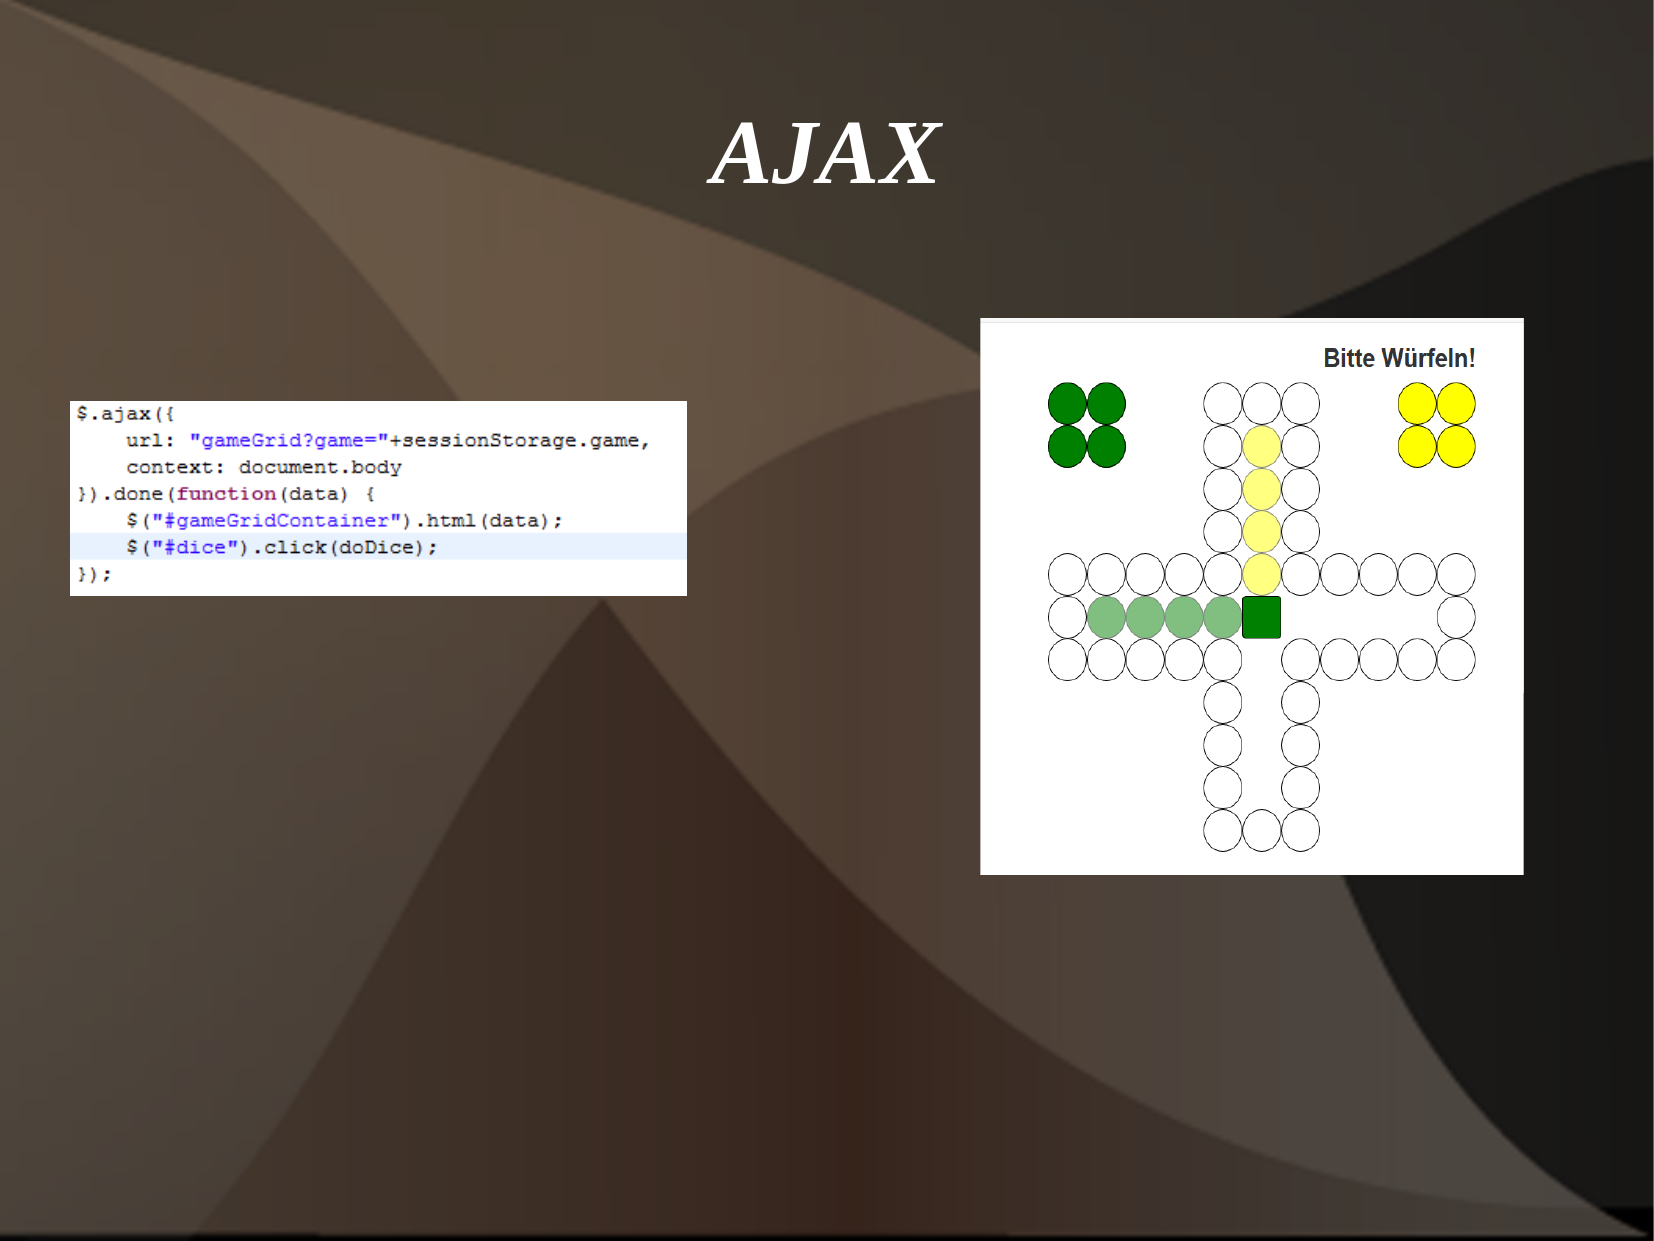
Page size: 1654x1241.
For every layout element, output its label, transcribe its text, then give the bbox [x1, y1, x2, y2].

picture [0, 0, 1654, 1241]
title AJAX [82, 49, 1571, 257]
